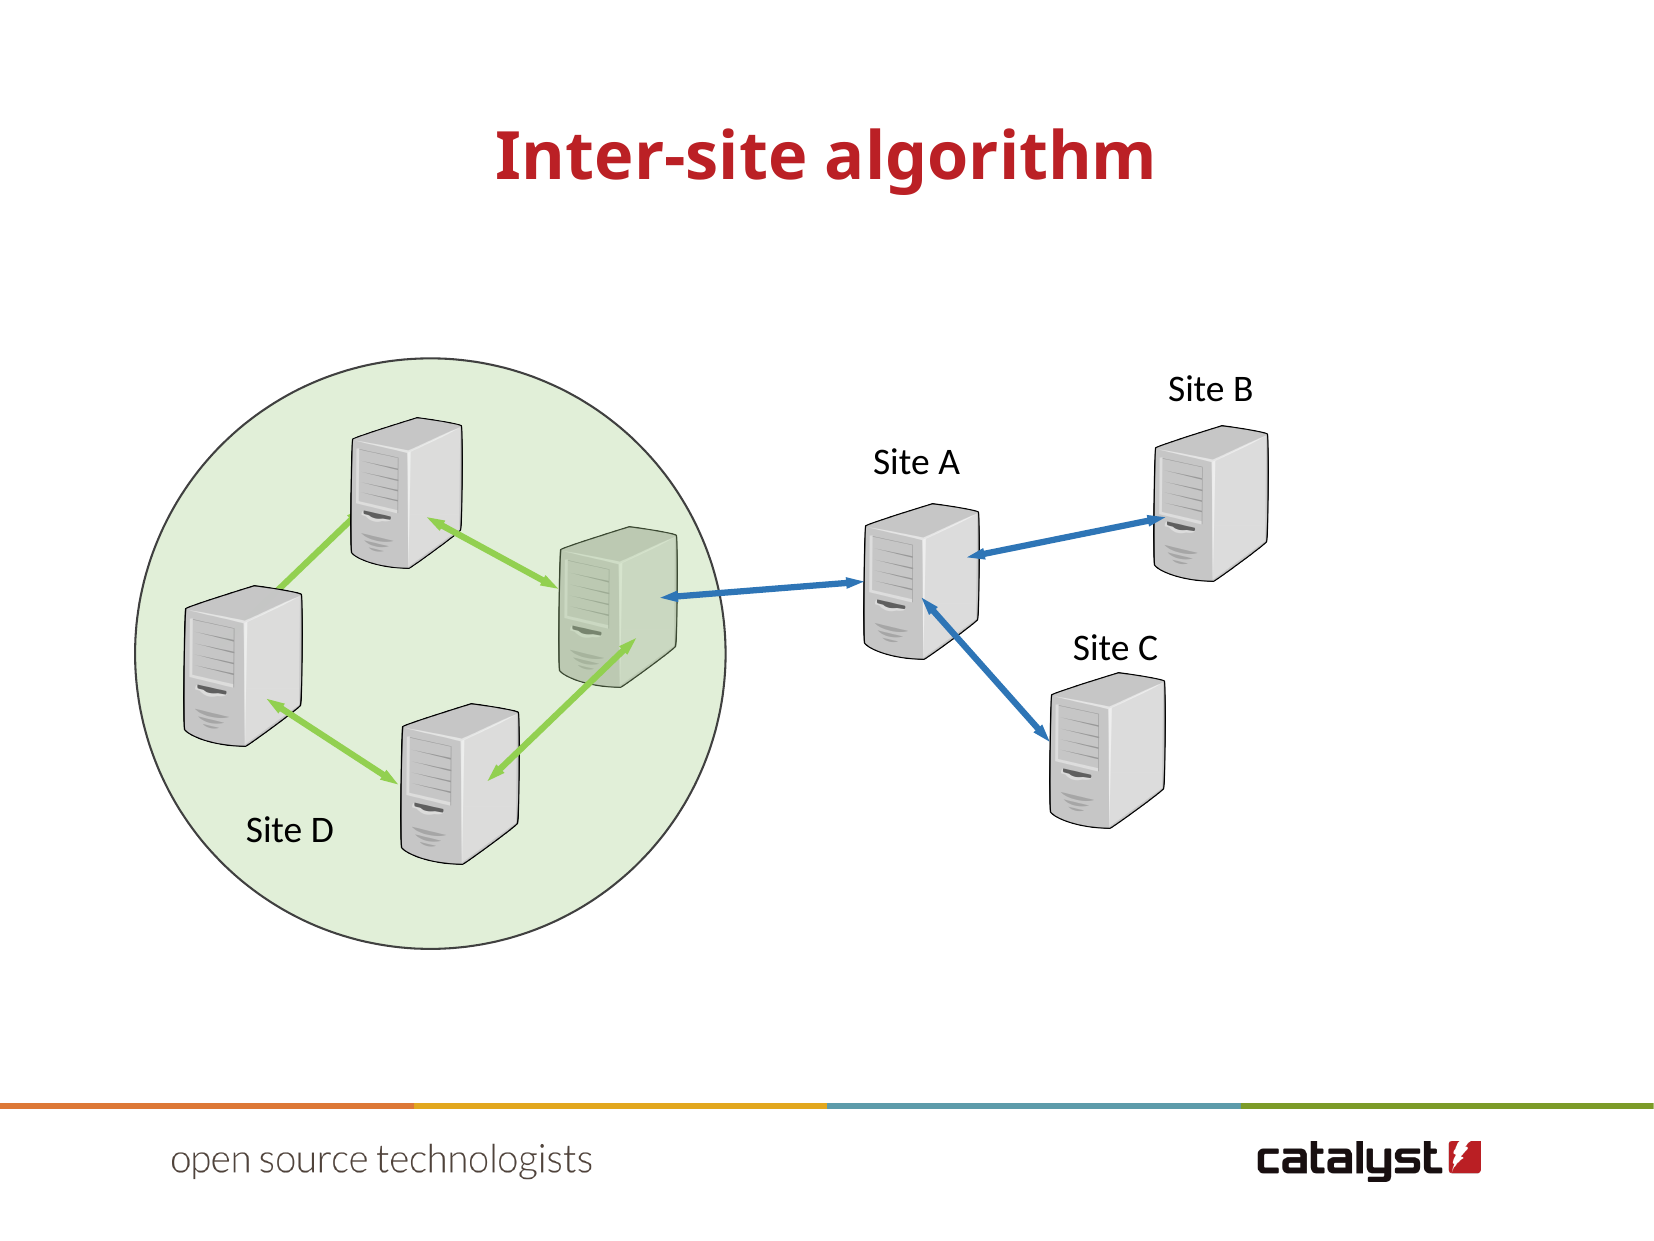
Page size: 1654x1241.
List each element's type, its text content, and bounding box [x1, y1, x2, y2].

picture [1153, 425, 1269, 582]
picture [1049, 672, 1166, 829]
text_box Site D [230, 797, 351, 859]
picture [400, 703, 520, 865]
text_box Site A [858, 429, 977, 490]
title Inter-site algorithm [82, 49, 1571, 257]
picture [863, 503, 980, 660]
picture [350, 417, 463, 569]
text_box Site B [1153, 356, 1270, 418]
text_box Site C [1057, 615, 1175, 676]
picture [183, 585, 303, 747]
text_box [135, 358, 726, 949]
